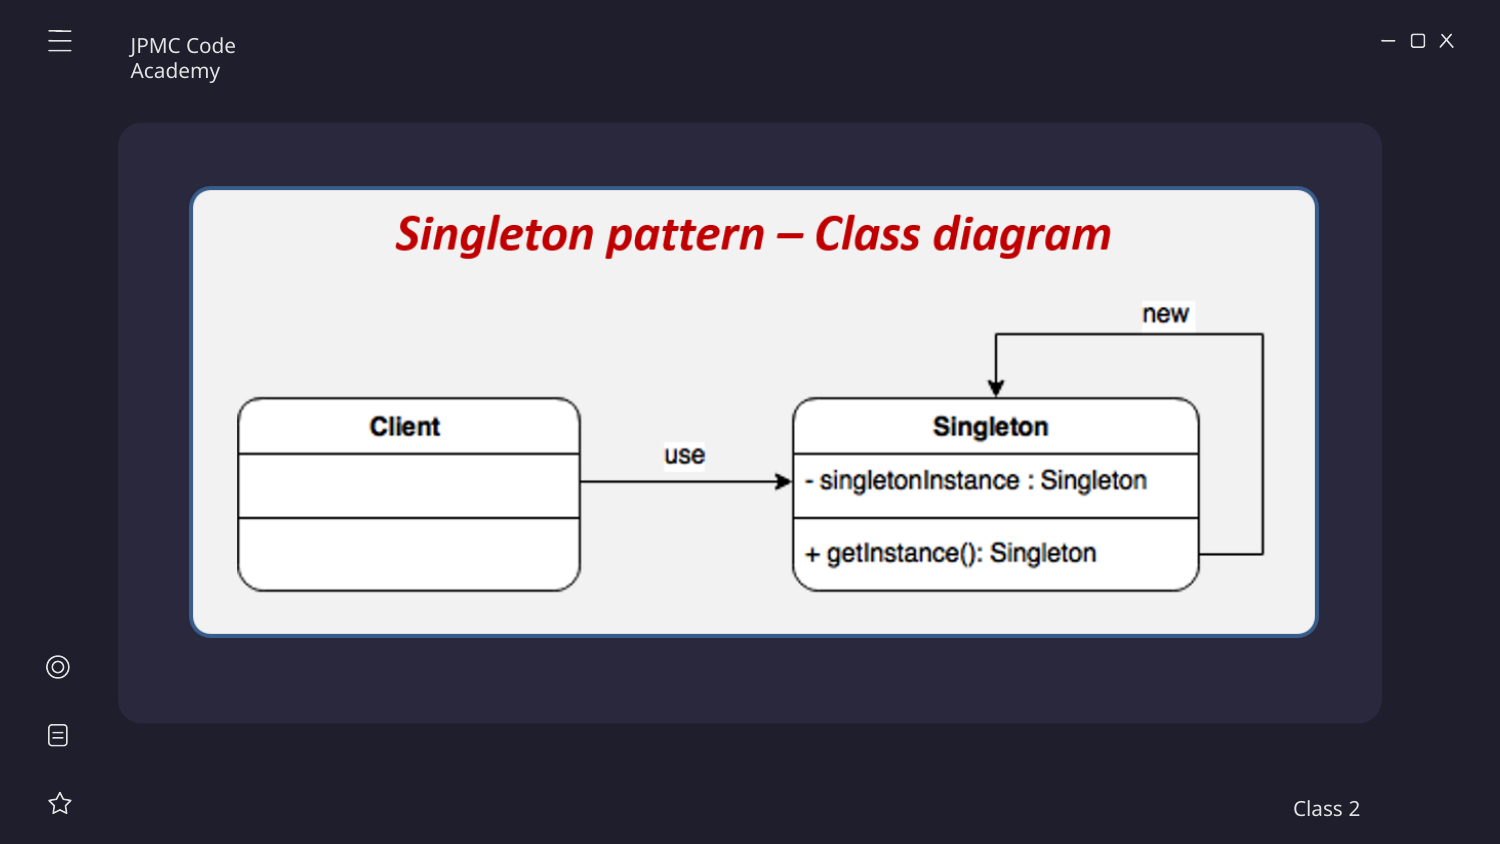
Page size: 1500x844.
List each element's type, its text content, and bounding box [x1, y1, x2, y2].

text_box Class 2 [1278, 780, 1453, 826]
picture [189, 185, 1319, 638]
text_box JPMC Code Academy [130, 18, 306, 64]
